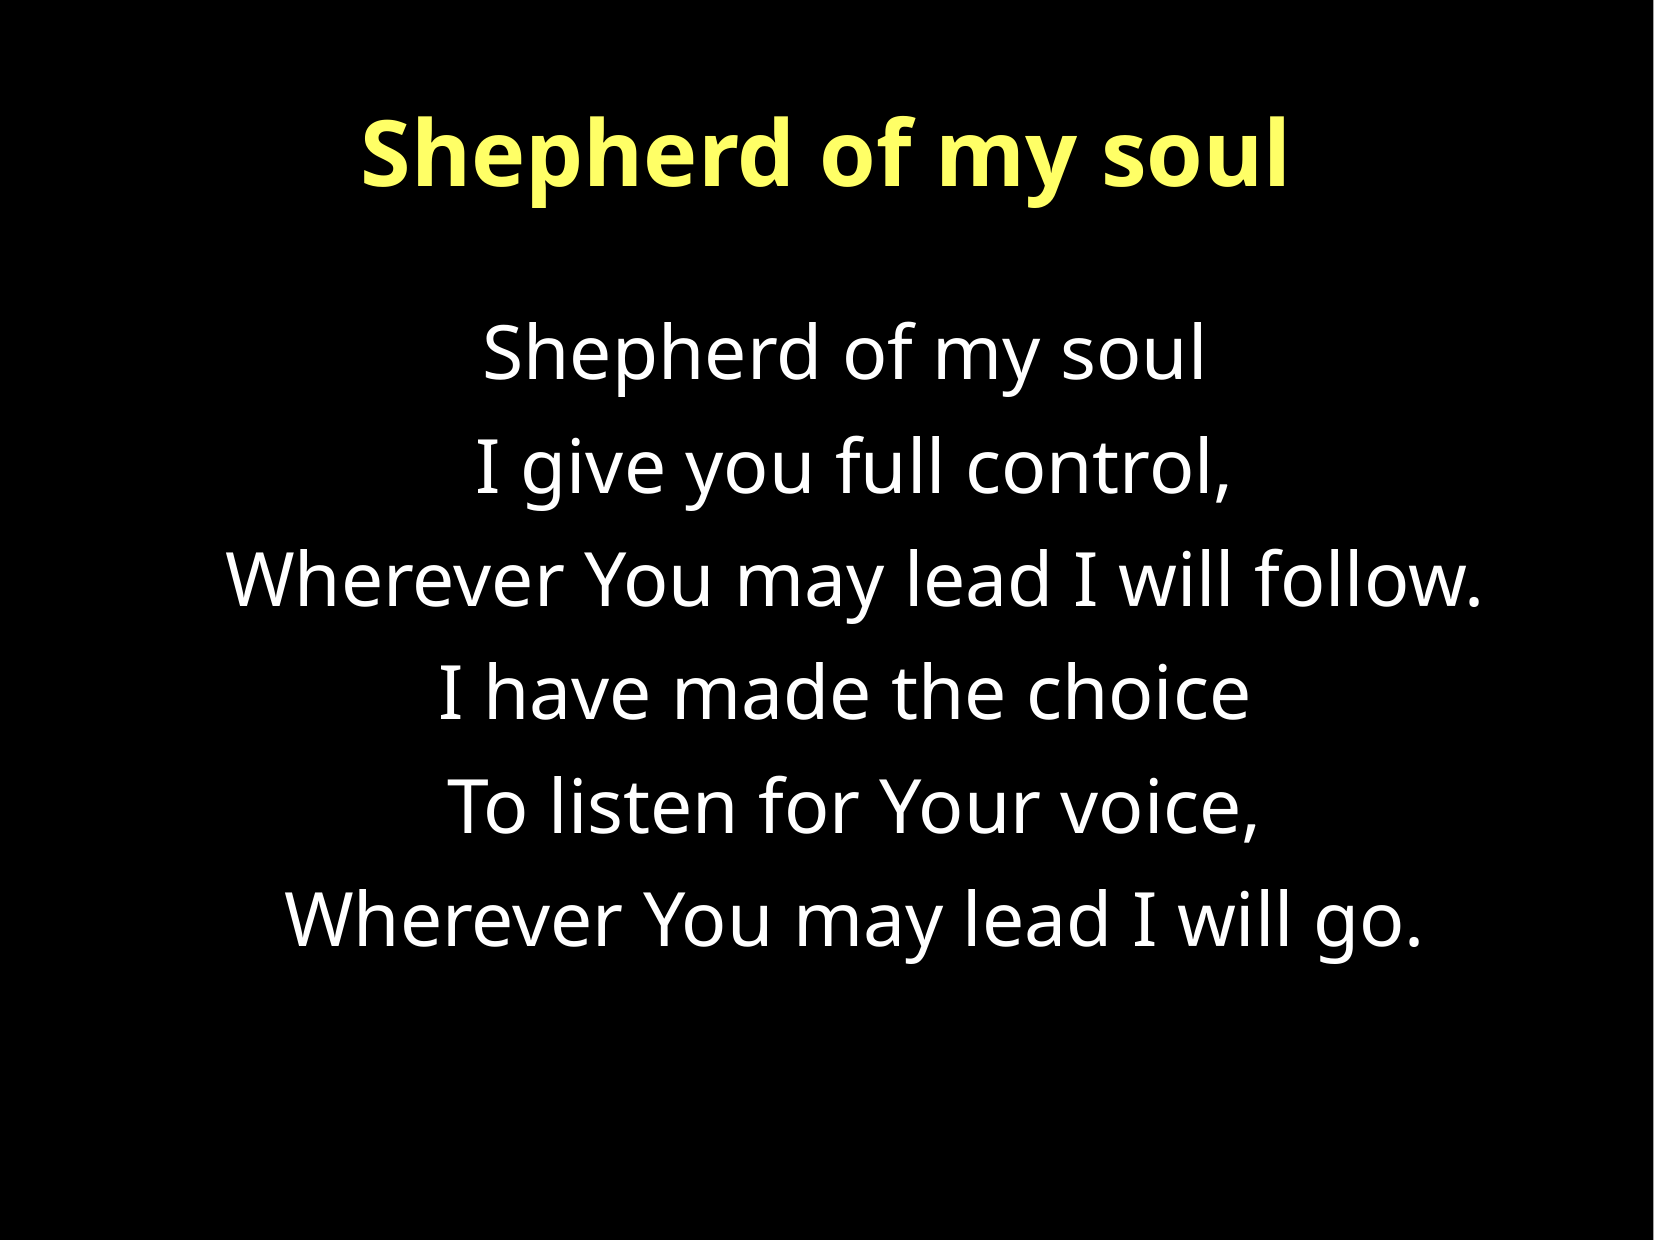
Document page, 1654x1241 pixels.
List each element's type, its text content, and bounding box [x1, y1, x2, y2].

list Shepherd of my soul I give you full control, Wherever You may lead I will follow. I have made the choice To listen for Your voice, Wherever You may lead I will go. [0, 307, 1654, 1027]
title Shepherd of my soul [82, 49, 1571, 257]
